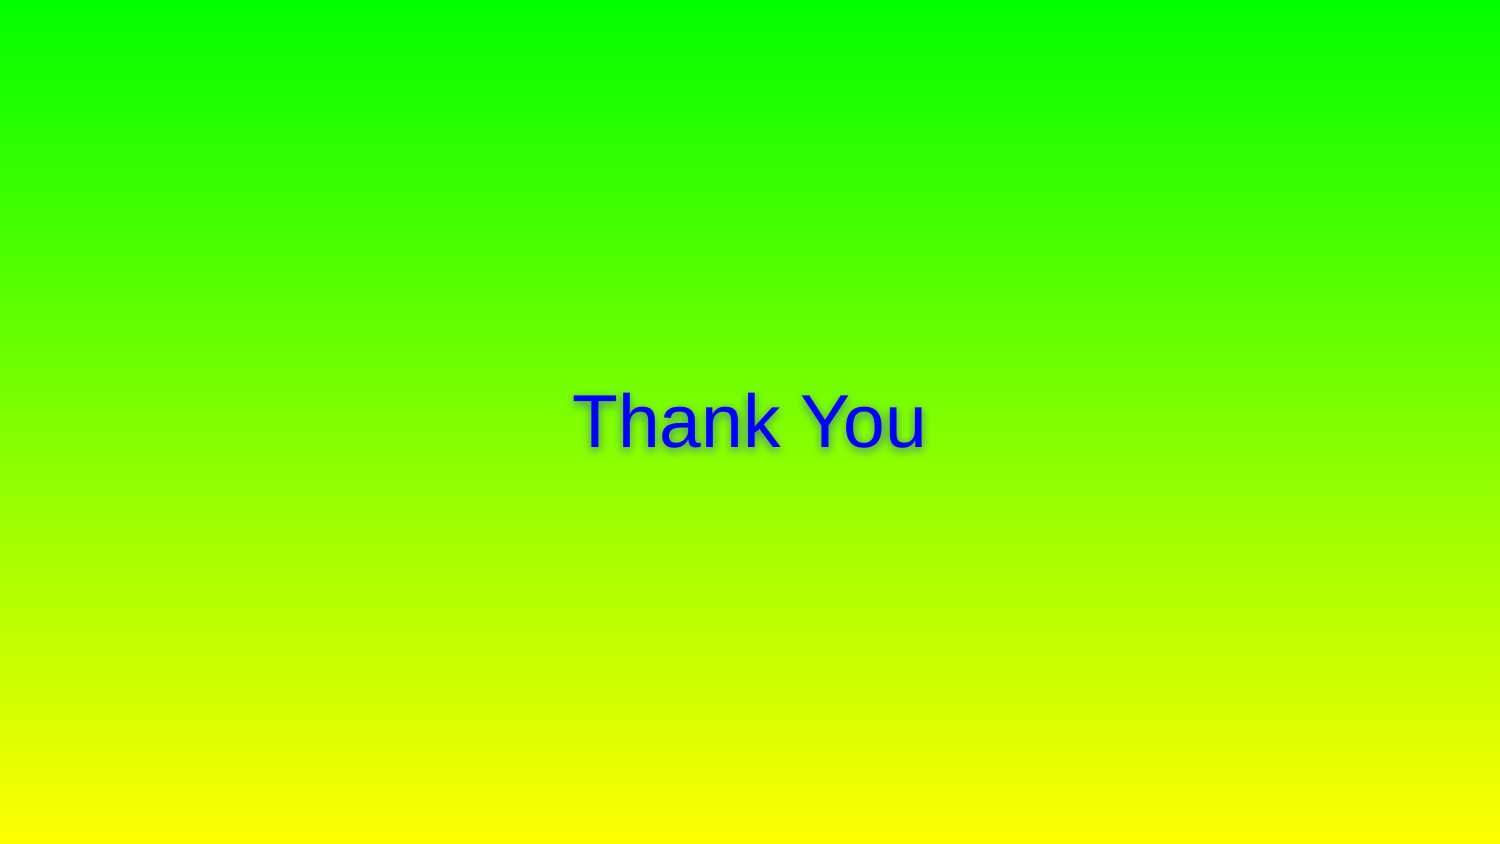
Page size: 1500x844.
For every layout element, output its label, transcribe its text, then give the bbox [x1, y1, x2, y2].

title Thank You [51, 352, 1449, 491]
